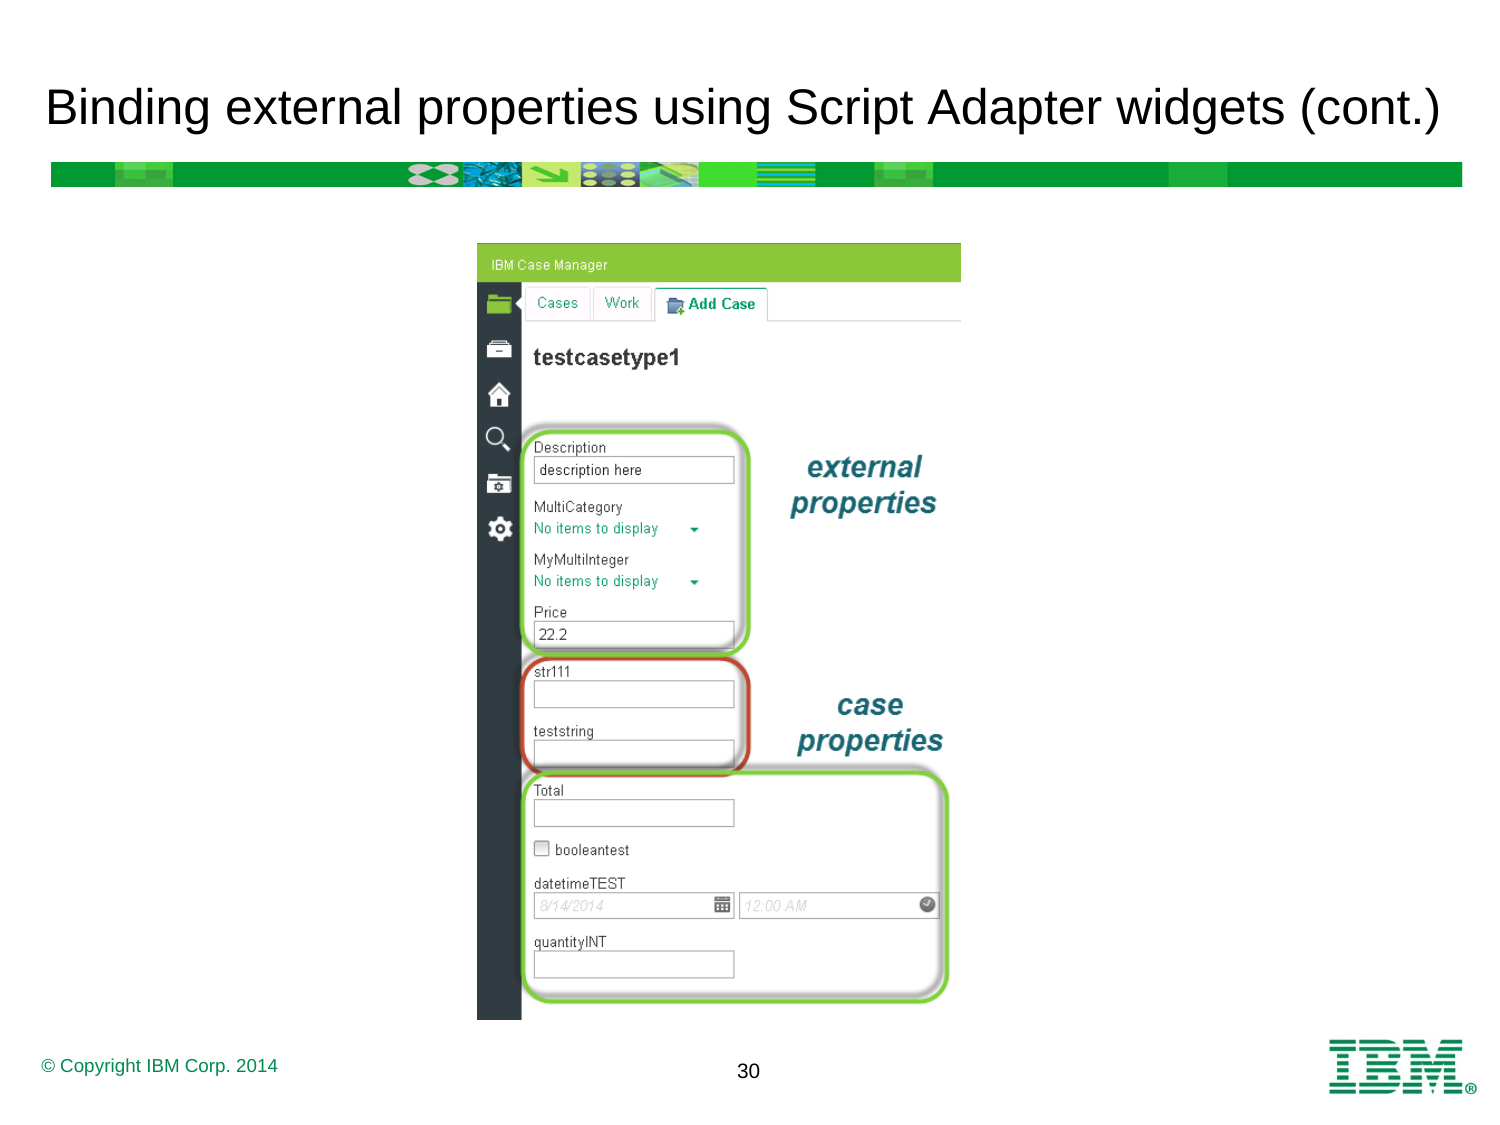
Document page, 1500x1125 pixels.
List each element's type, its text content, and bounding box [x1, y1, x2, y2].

picture [50, 171, 1463, 189]
title Binding external properties using Script Adapter widgets (cont.) [30, 42, 1471, 171]
picture [1327, 1037, 1479, 1096]
picture [477, 243, 961, 1021]
